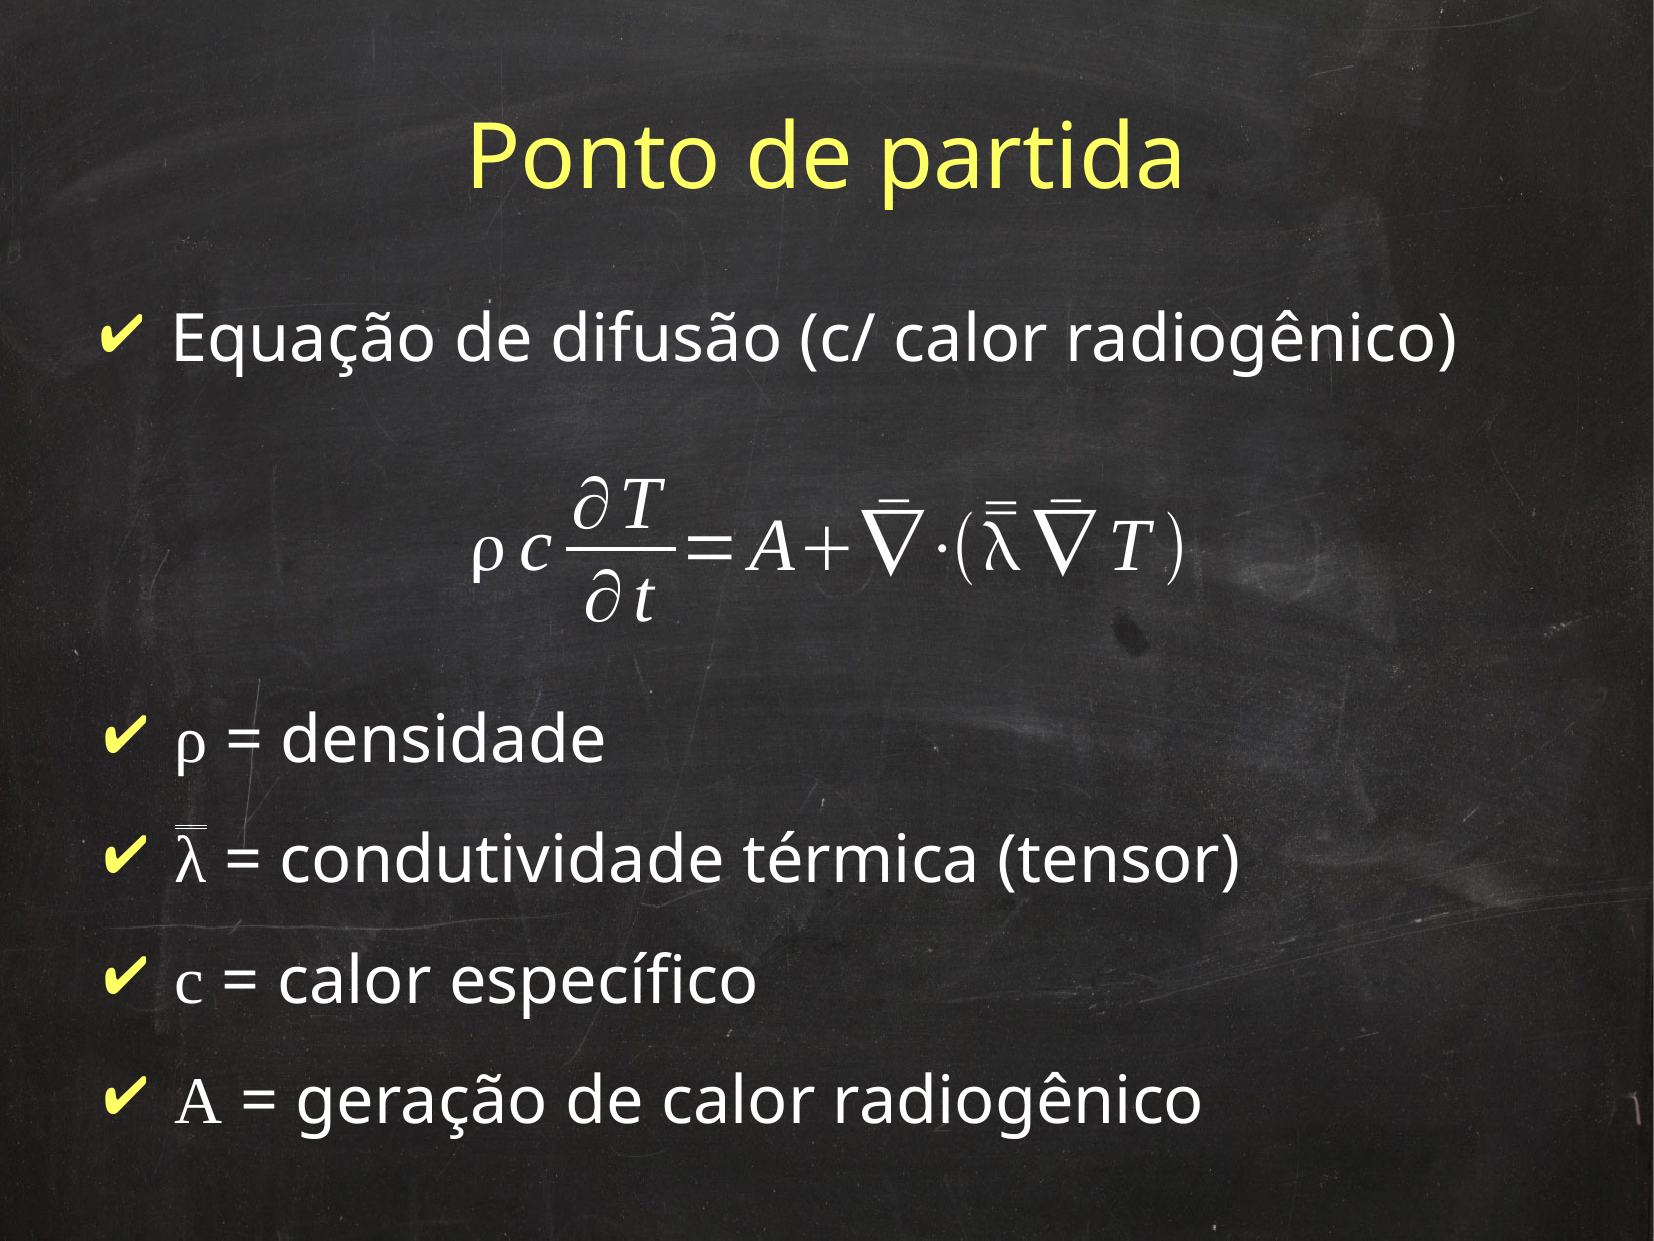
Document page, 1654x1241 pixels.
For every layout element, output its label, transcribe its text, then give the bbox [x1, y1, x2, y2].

title Ponto de partida [82, 49, 1571, 257]
list Equação de difusão (c/ calor radiogênico) [82, 290, 1571, 1109]
picture [0, 0, 1654, 1241]
list ρ = densidade λ = condutividade térmica (tensor) c = calor específico A = geração de calor radiogênico [86, 691, 1576, 1163]
chart [460, 460, 1195, 638]
